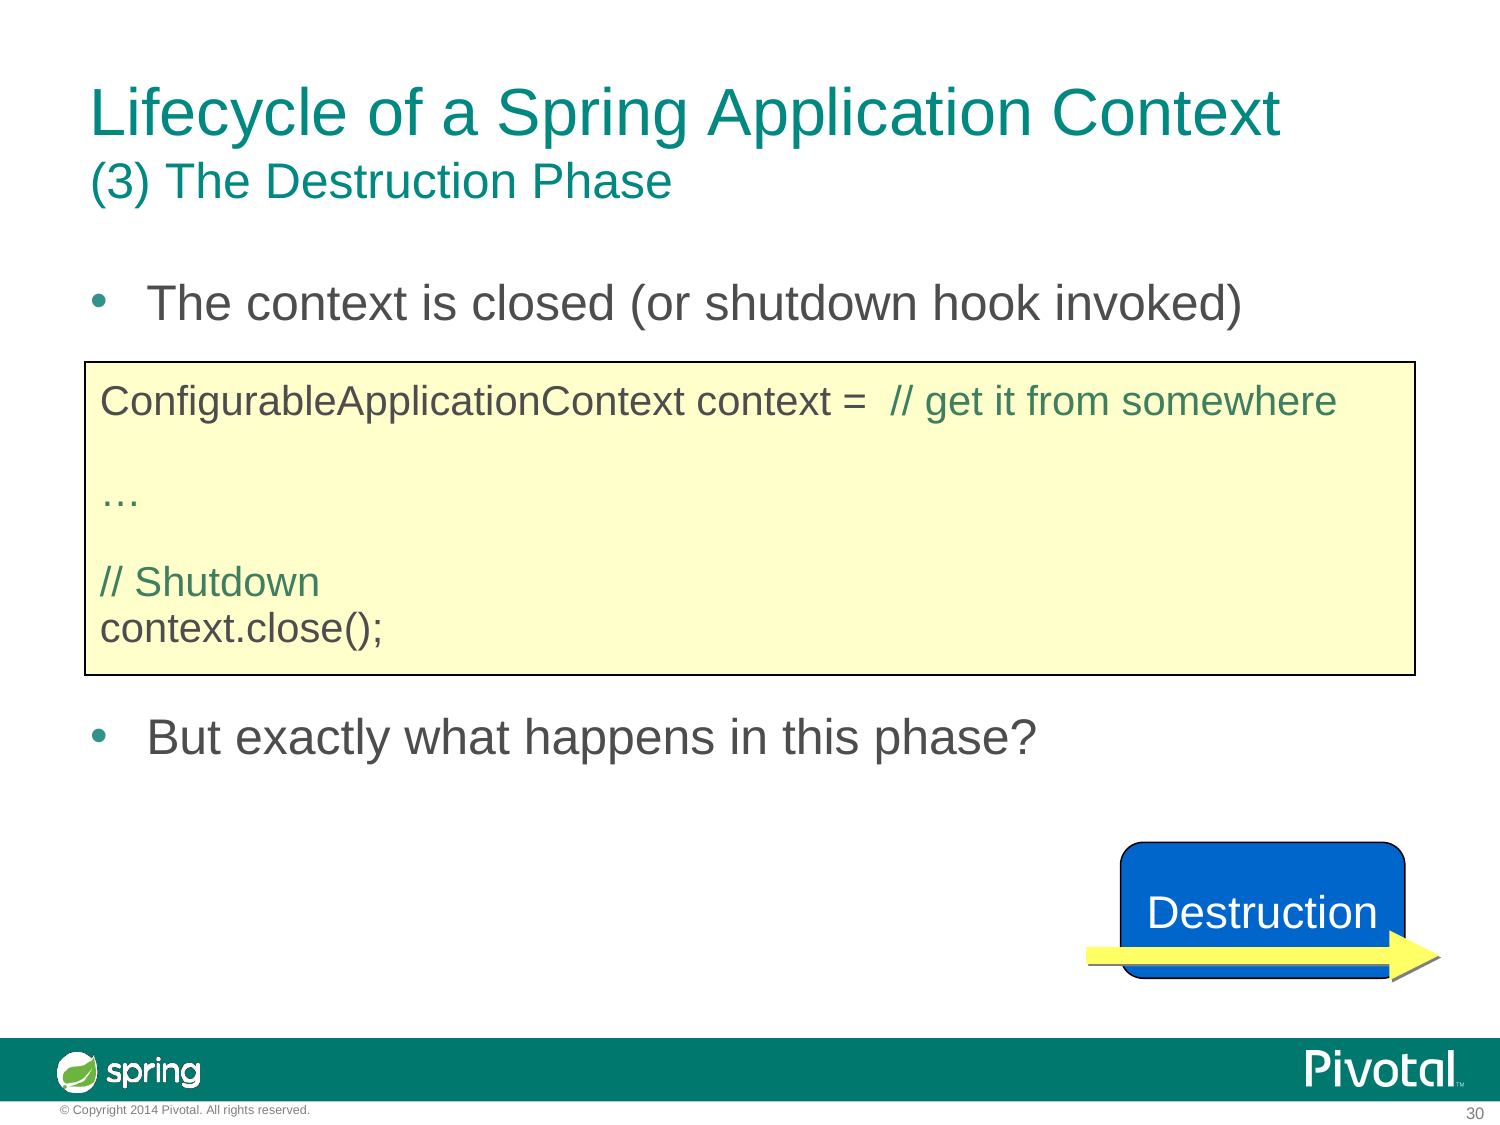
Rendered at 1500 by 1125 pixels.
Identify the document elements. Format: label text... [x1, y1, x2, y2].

text_box ConfigurableApplicationContext context = // get it from somewhere … // Shutdown context.close(); [85, 362, 1415, 675]
text_box Destruction [1120, 842, 1405, 947]
title Lifecycle of a Spring Application Context (3) The Destruction Phase [75, 61, 1426, 217]
picture [1306, 1050, 1464, 1087]
list The context is closed (or shutdown hook invoked) But exactly what happens in this phase? [75, 262, 1426, 1005]
picture [32, 1041, 210, 1103]
text_box Destruction [1123, 967, 1389, 979]
